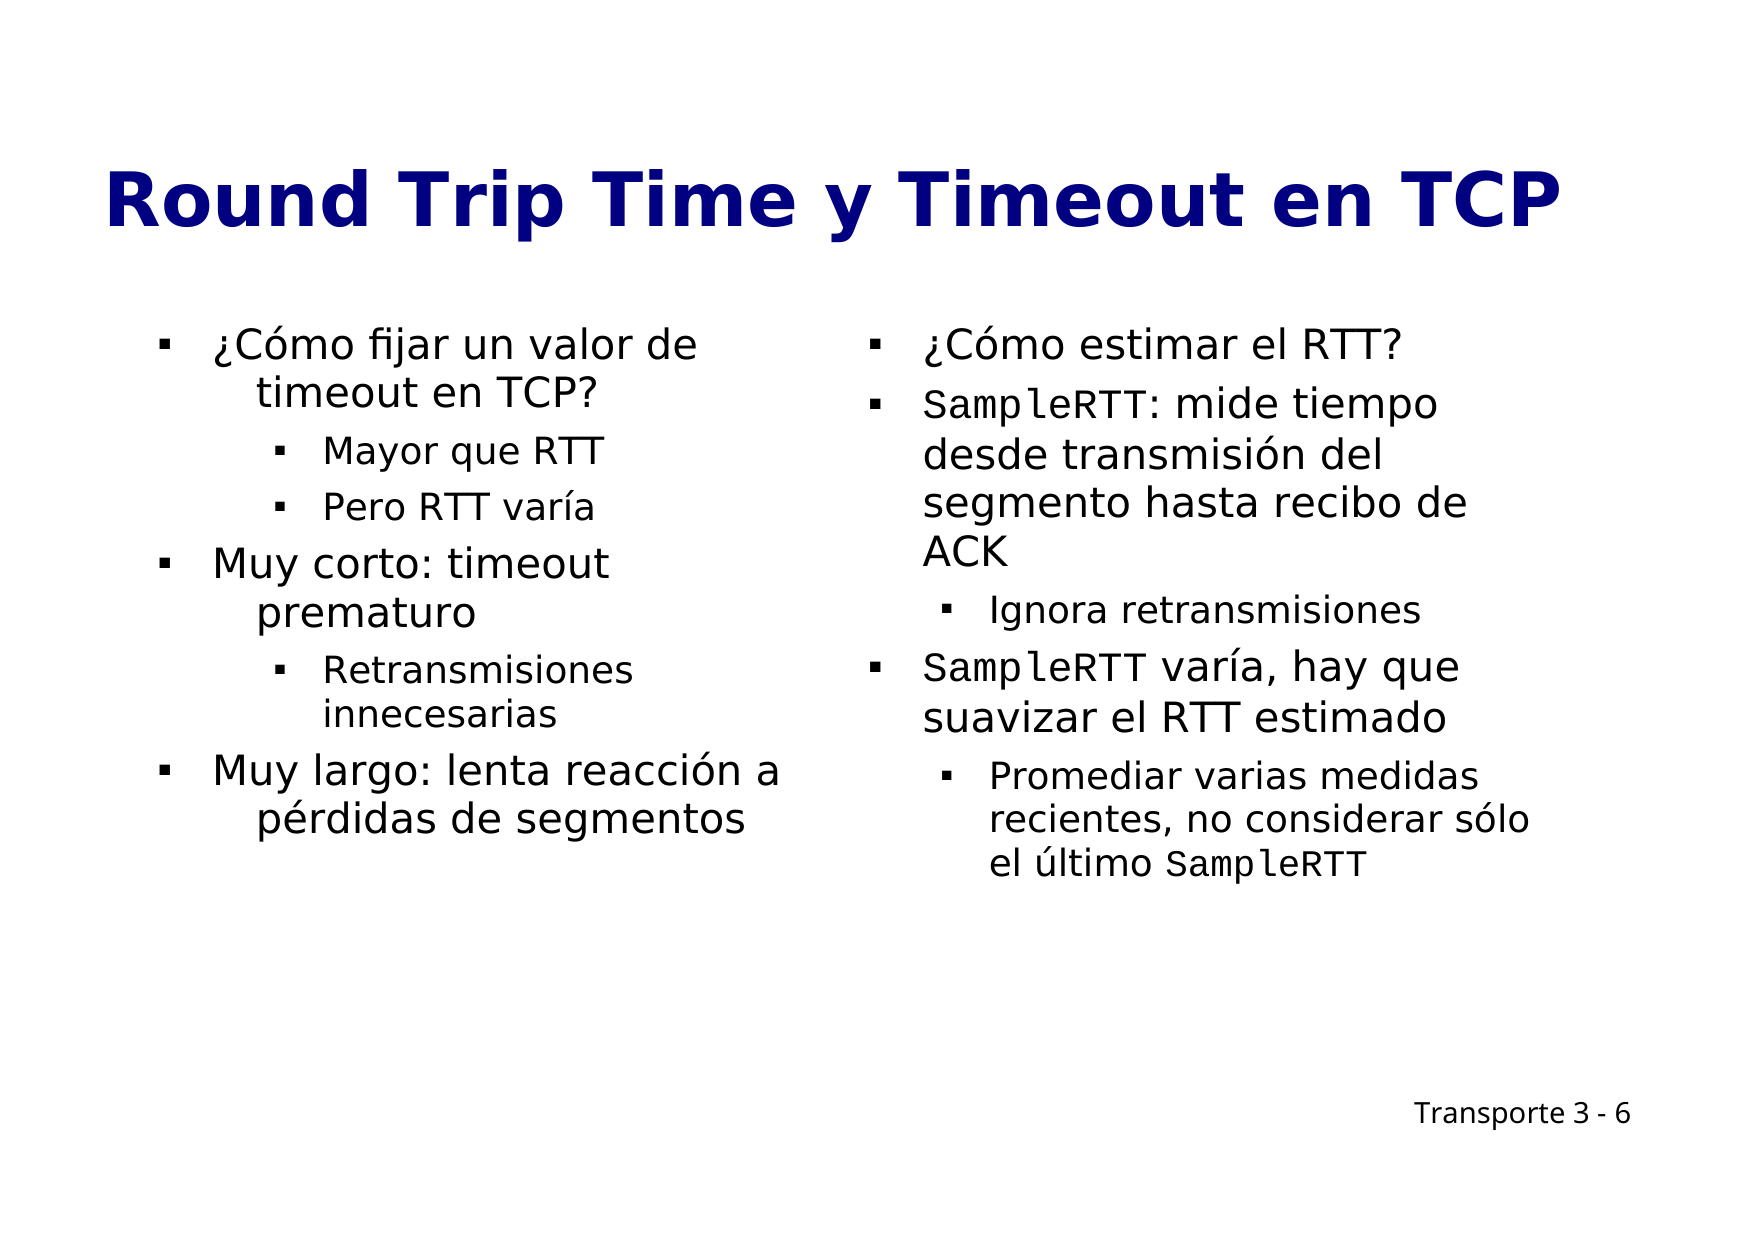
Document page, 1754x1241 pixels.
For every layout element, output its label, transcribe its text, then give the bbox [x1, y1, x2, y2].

list ¿Cómo fijar un valor de timeout en TCP? Mayor que RTT Pero RTT varía Muy corto: timeout prematuro Retransmisiones innecesarias Muy largo: lenta reacción a pérdidas de segmentos [154, 320, 833, 1082]
list ¿Cómo estimar el RTT? SampleRTT: mide tiempo desde transmisión del segmento hasta recibo de ACK Ignora retransmisiones SampleRTT varía, hay que suavizar el RTT estimado Promediar varias medidas recientes, no considerar sólo el último SampleRTT [866, 320, 1546, 1082]
title Round Trip Time y Timeout en TCP [88, 95, 1654, 298]
